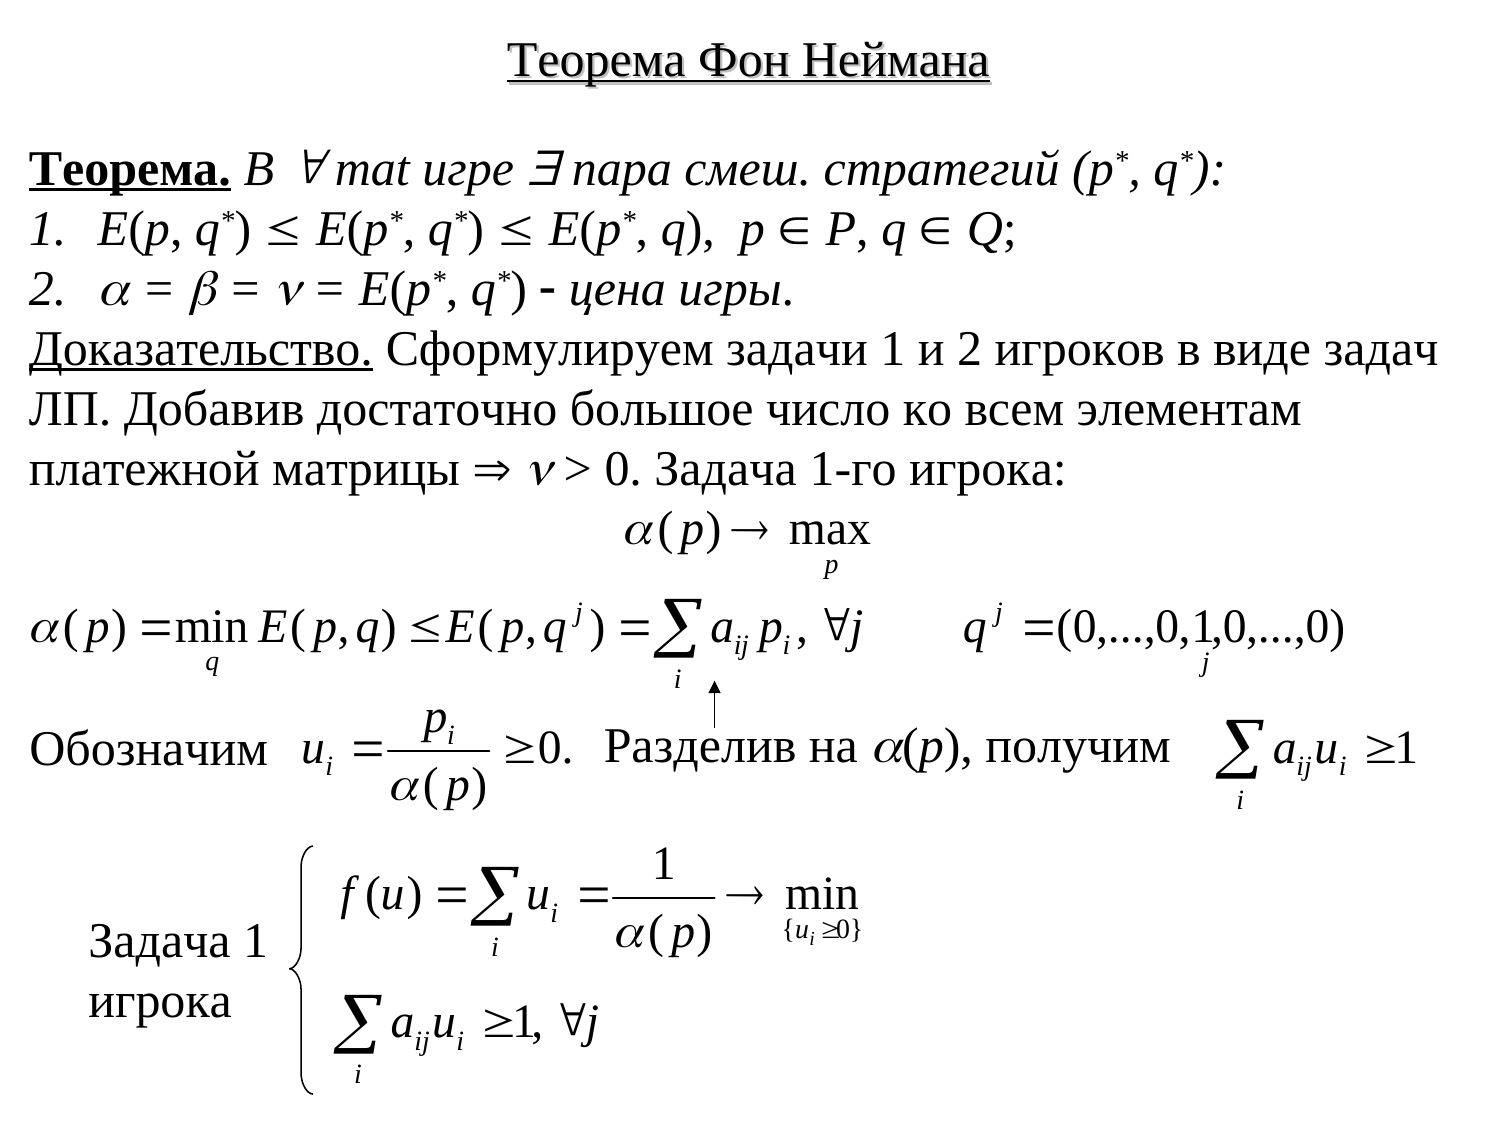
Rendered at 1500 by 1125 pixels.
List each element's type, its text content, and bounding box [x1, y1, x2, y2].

text_box Теорема. В  mat игре  пара смеш. стратегий (p*, q*): E(p, q*)  E(p*, q*)  E(p*, q), p  P, q  Q;  =  =  = E(p*, q*)  цена игры. Доказательство. Сформулируем задачи 1 и 2 игроков в виде задач ЛП. Добавив достаточно большое число ко всем элементам платежной матрицы   > 0. Задача 1-го игрока: [14, 127, 1471, 504]
text_box Задача 1 игрока [73, 899, 284, 1036]
chart [326, 985, 609, 1094]
chart [23, 590, 872, 820]
text_box Разделив на (p), получим [589, 704, 1199, 781]
text_box Теорема Фон Неймана [492, 18, 1018, 95]
chart [324, 834, 869, 967]
chart [955, 590, 1353, 687]
text_box Обозначим [14, 707, 284, 783]
chart [618, 496, 880, 589]
chart [1208, 711, 1424, 820]
